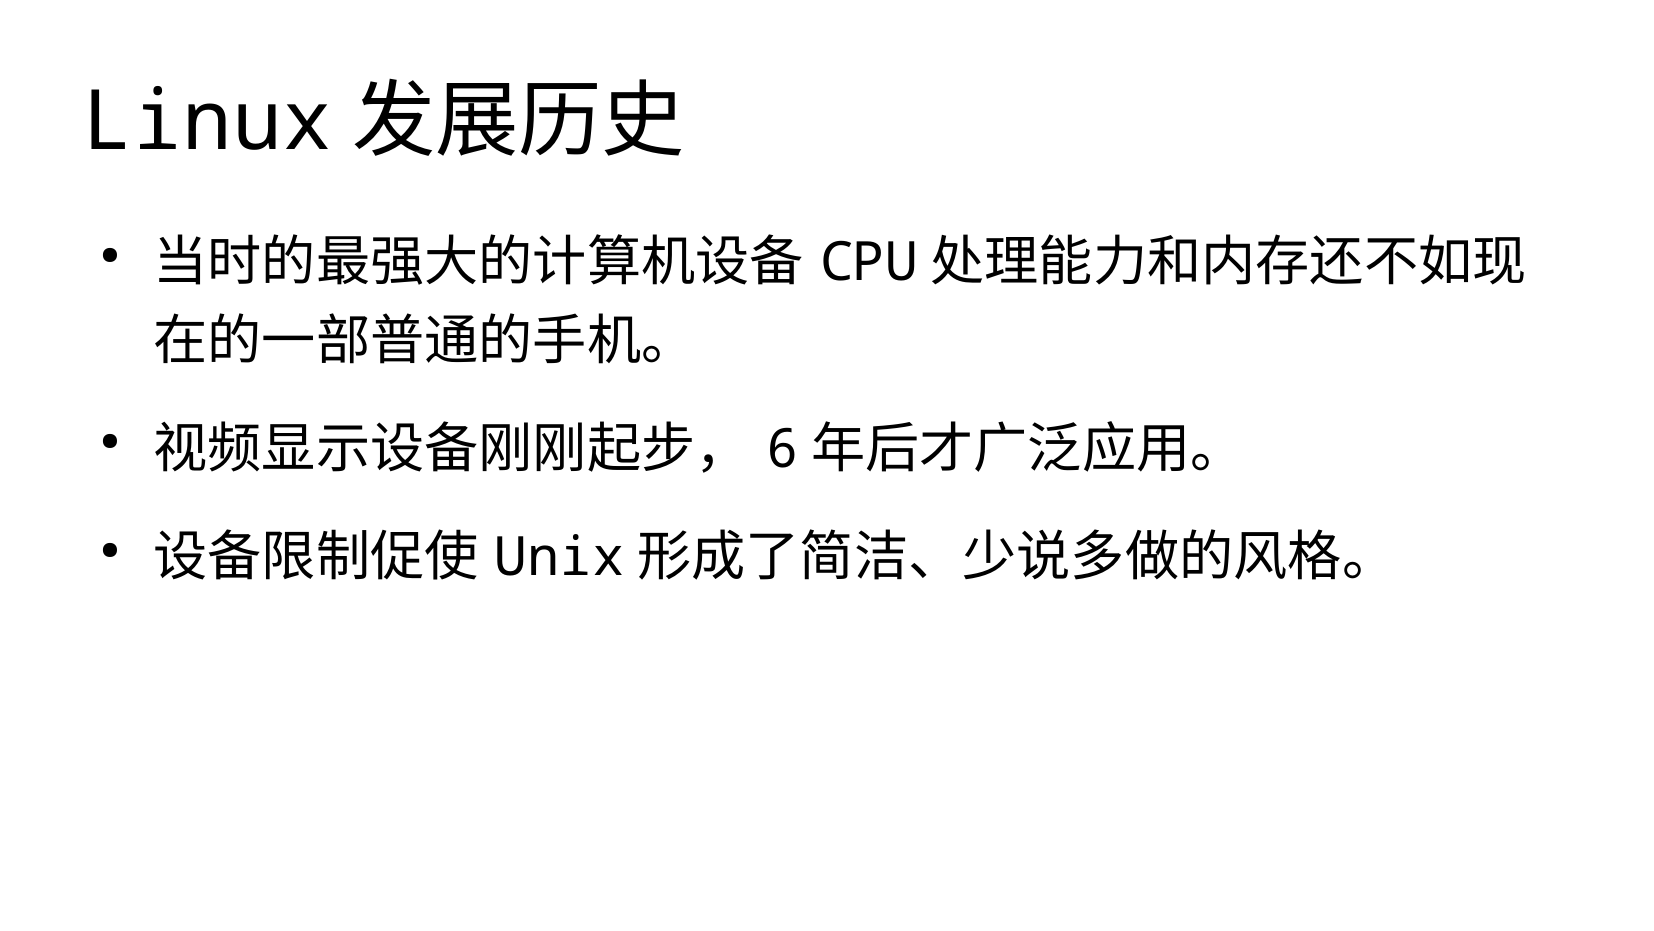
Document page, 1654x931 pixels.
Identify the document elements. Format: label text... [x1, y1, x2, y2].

list 当时的最强大的计算机设备CPU处理能力和内存还不如现在的一部普通的手机。 视频显示设备刚刚起步，6年后才广泛应用。 设备限制促使Unix形成了简洁、少说多做的风格。 [82, 217, 1571, 851]
title Linux发展历史 [82, 37, 1571, 189]
